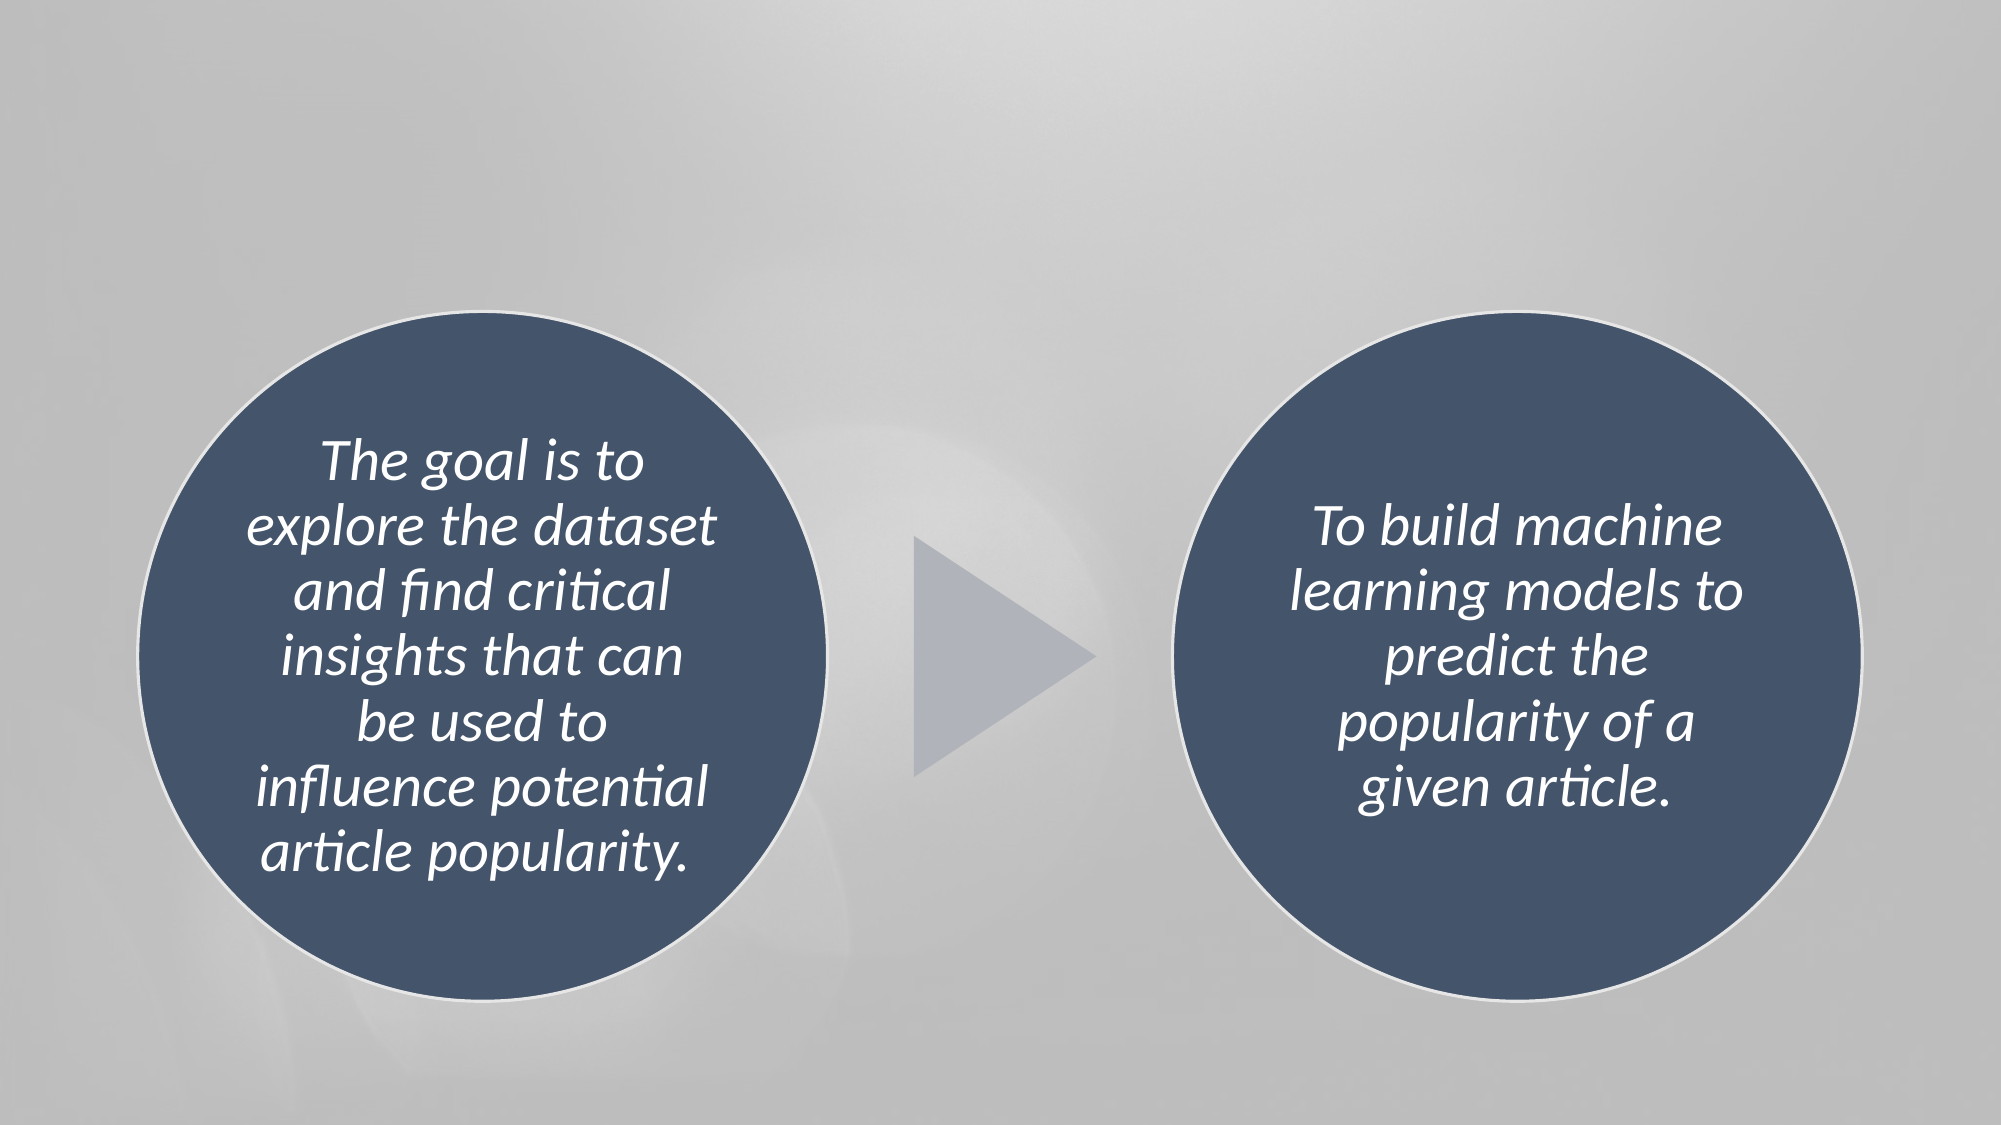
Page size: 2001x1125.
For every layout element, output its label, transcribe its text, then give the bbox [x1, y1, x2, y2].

picture [0, 0, 2000, 1125]
text_box To build machine learning models to predict the popularity of a given article. [1172, 311, 1863, 1002]
text_box The goal is to explore the dataset and find critical insights that can be used to influence potential article popularity. [137, 311, 828, 1002]
text_box [913, 535, 1097, 778]
